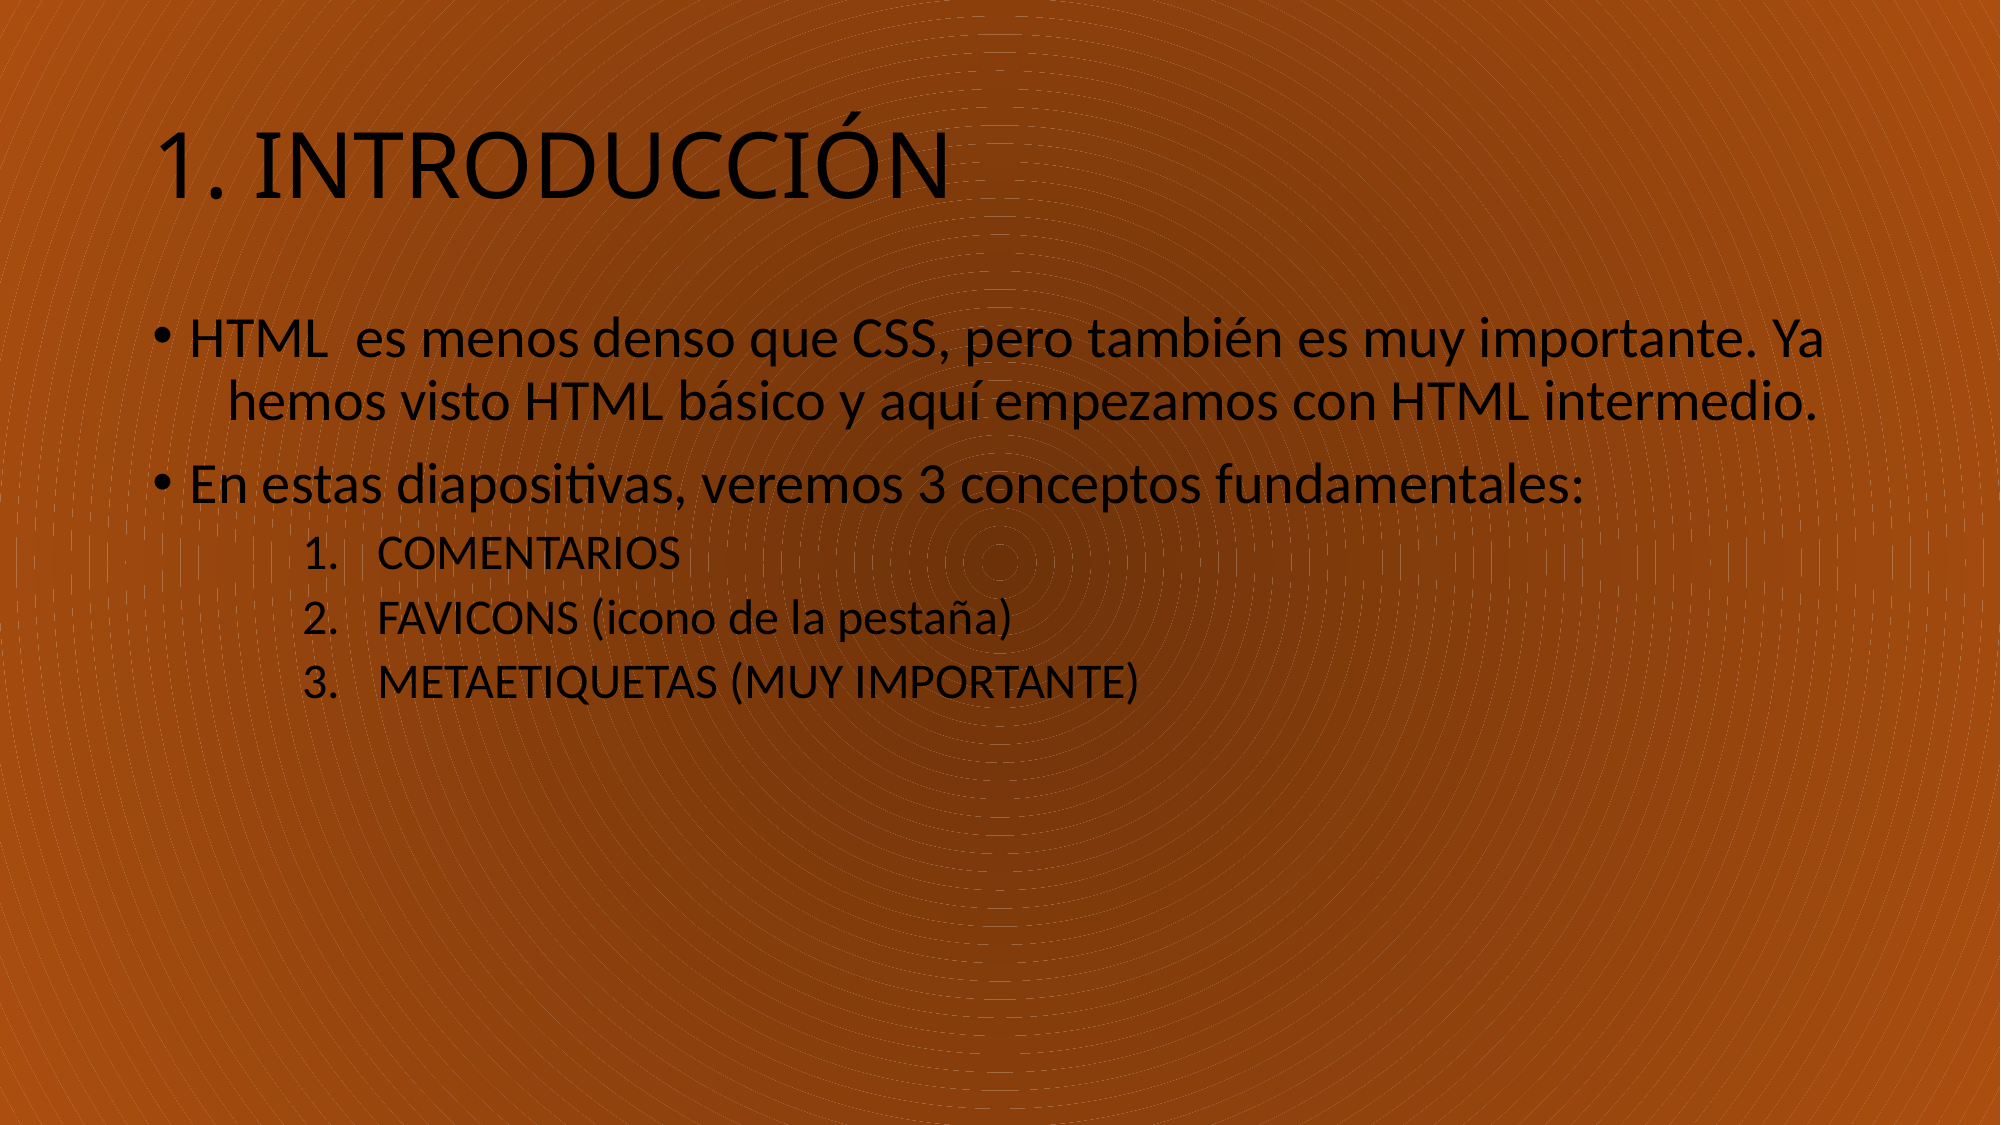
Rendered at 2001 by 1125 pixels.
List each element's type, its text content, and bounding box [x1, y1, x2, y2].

list HTML es menos denso que CSS, pero también es muy importante. Ya hemos visto HTML básico y aquí empezamos con HTML intermedio. En estas diapositivas, veremos 3 conceptos fundamentales: COMENTARIOS FAVICONS (icono de la pestaña) METAETIQUETAS (MUY IMPORTANTE) [137, 299, 1863, 1014]
title 1. INTRODUCCIÓN [137, 59, 1863, 278]
